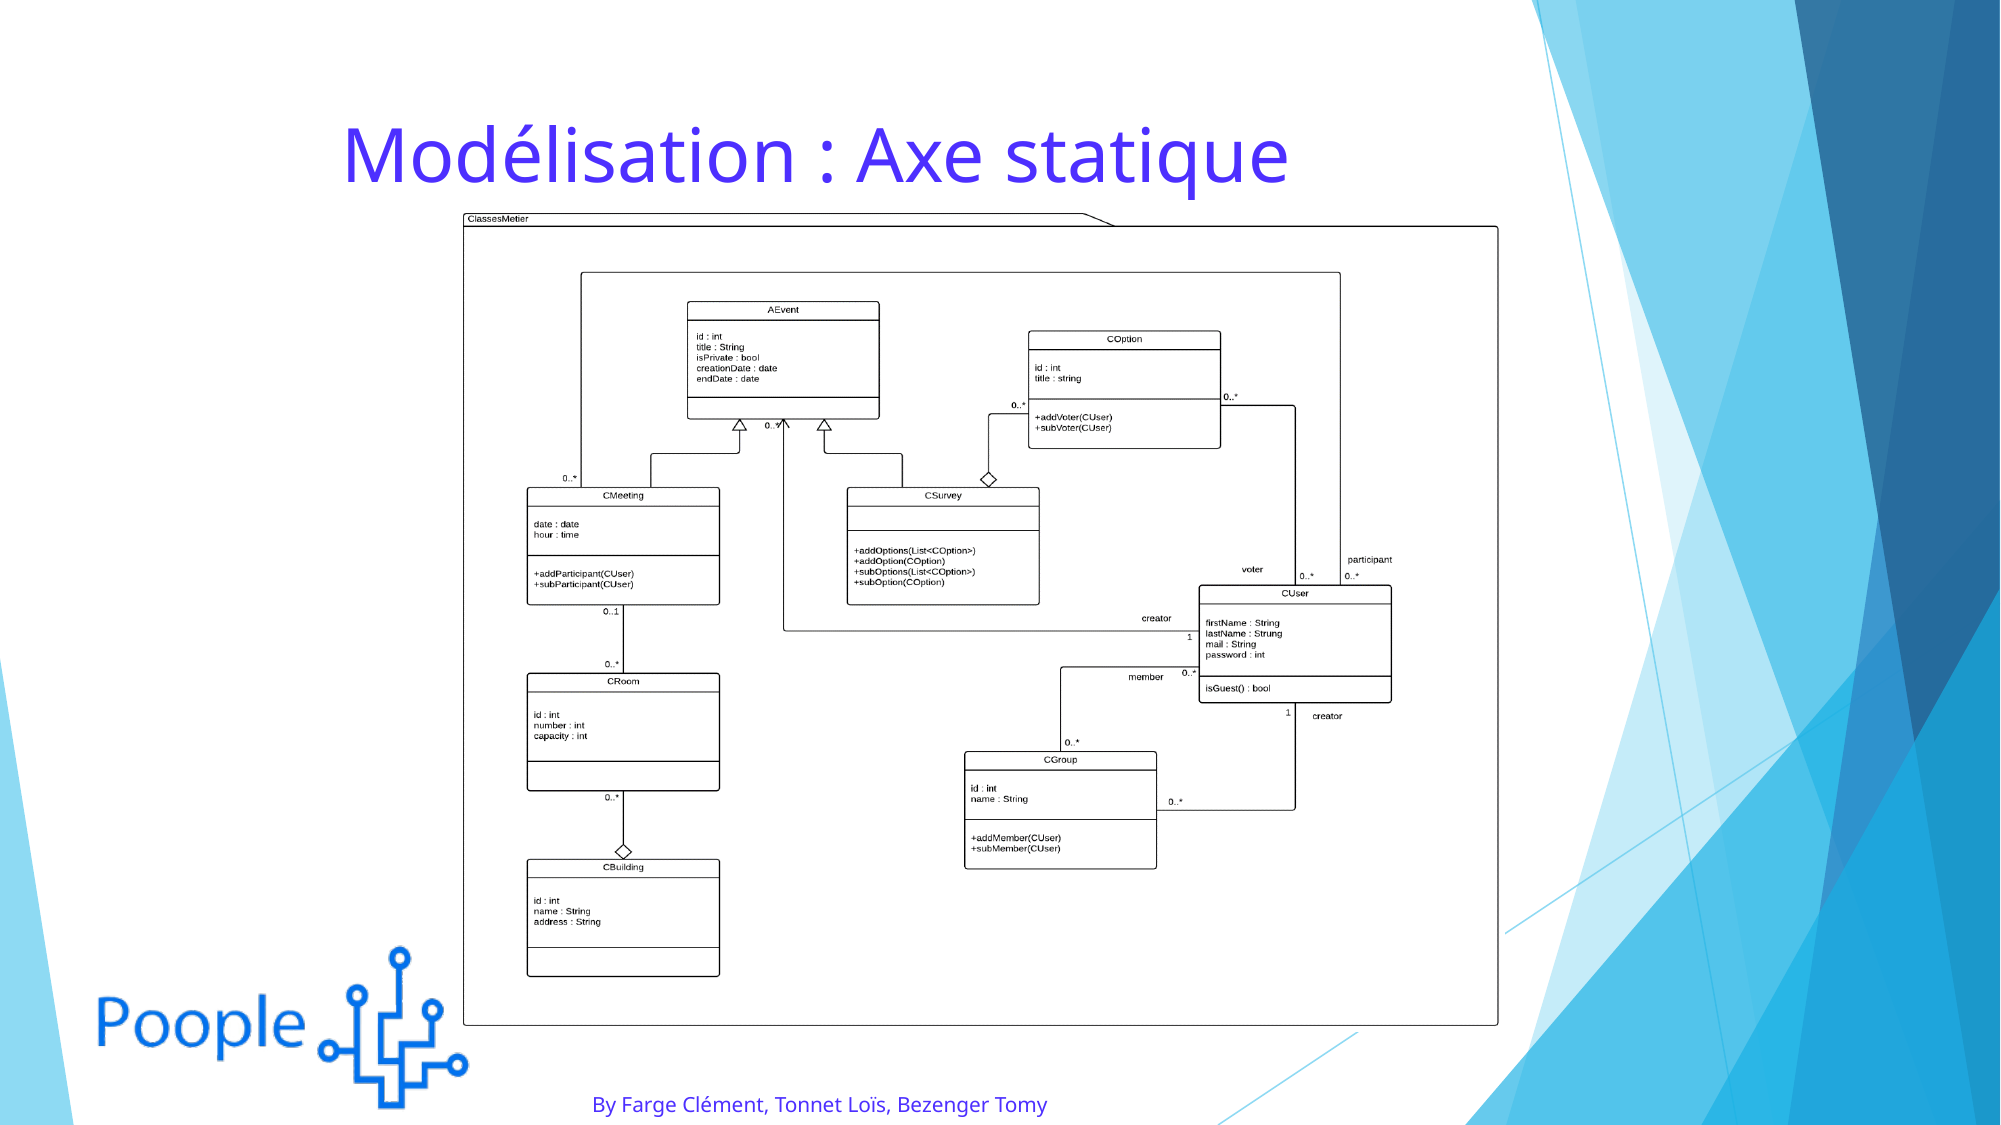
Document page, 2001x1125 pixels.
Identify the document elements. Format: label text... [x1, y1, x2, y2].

picture [86, 203, 1505, 1125]
title Modélisation : Axe statique [111, 99, 1522, 317]
text_box By Farge Clément, Tonnet Loïs, Bezenger Tomy [577, 1085, 1063, 1125]
